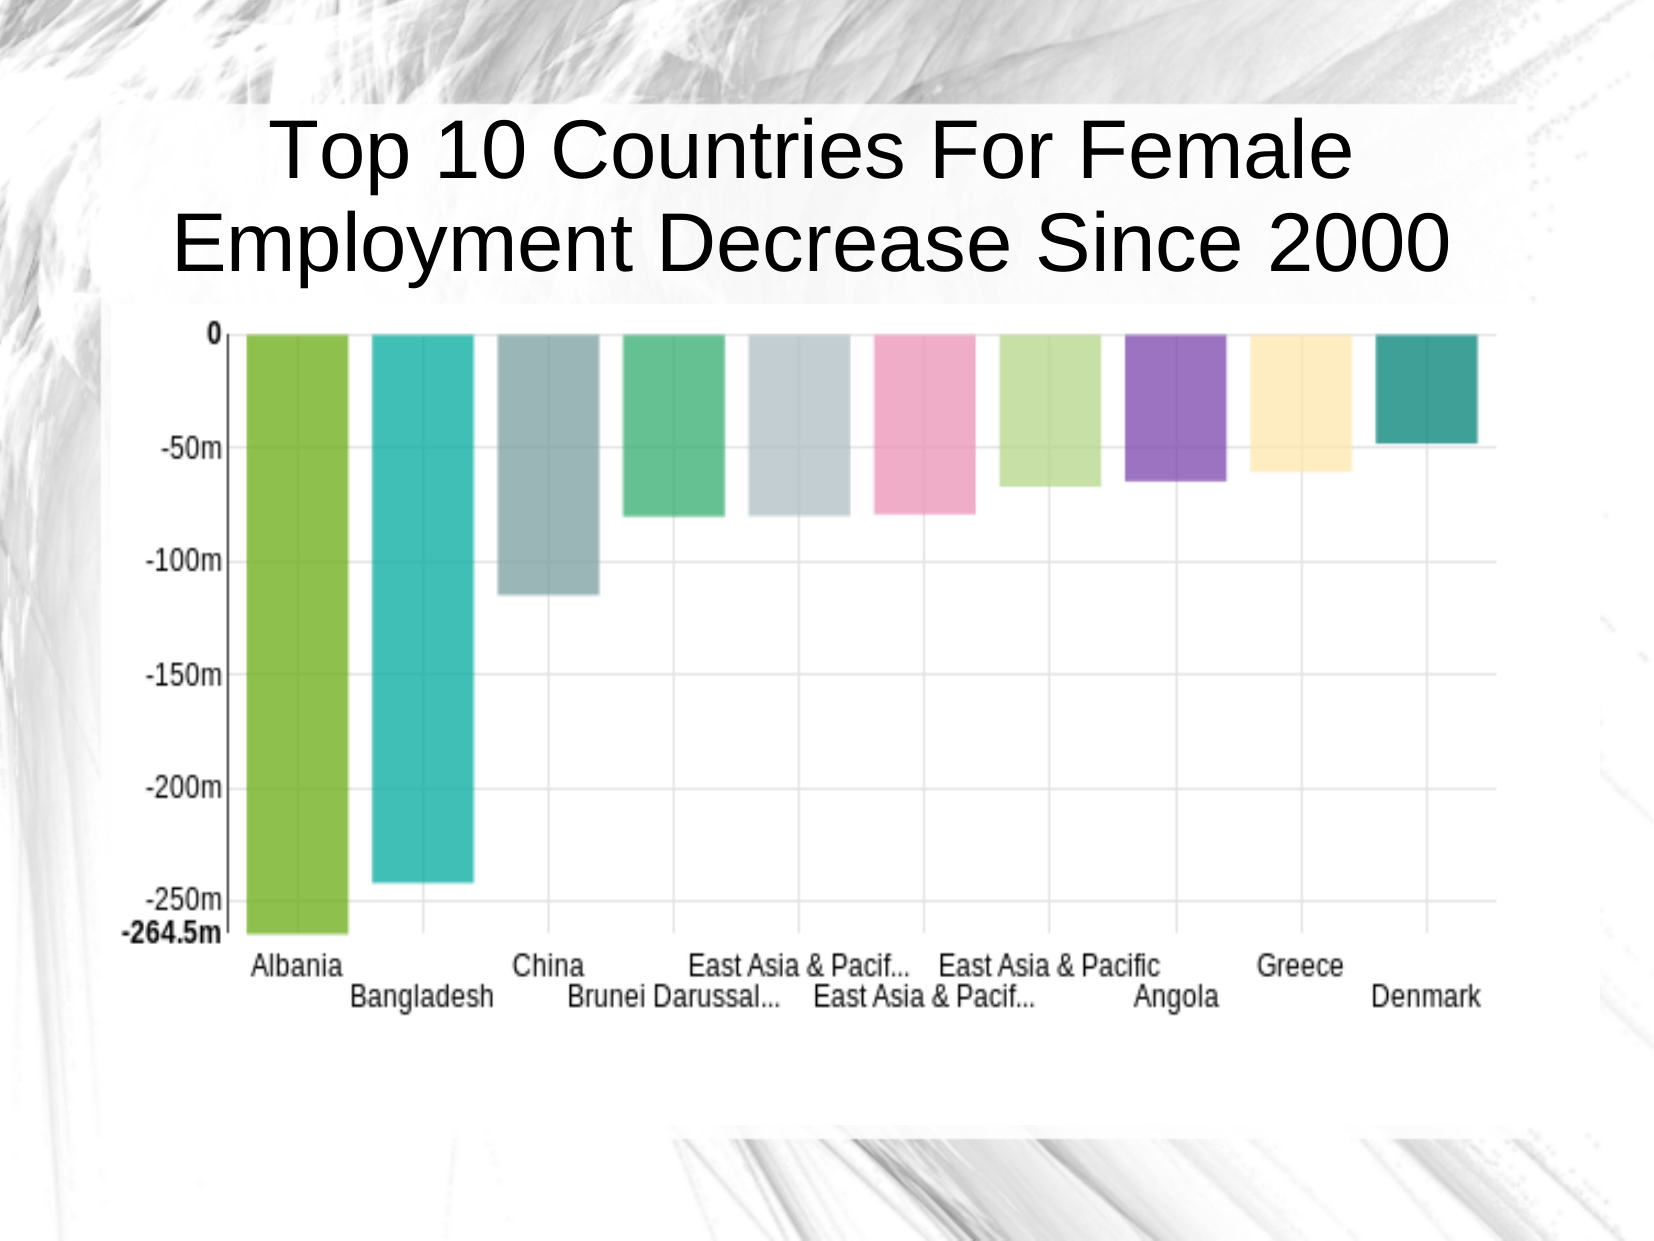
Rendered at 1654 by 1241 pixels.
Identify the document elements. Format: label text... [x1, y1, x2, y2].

title Top 10 Countries For Female Employment Decrease Since 2000 [118, 103, 1506, 290]
picture [0, 0, 1654, 1241]
